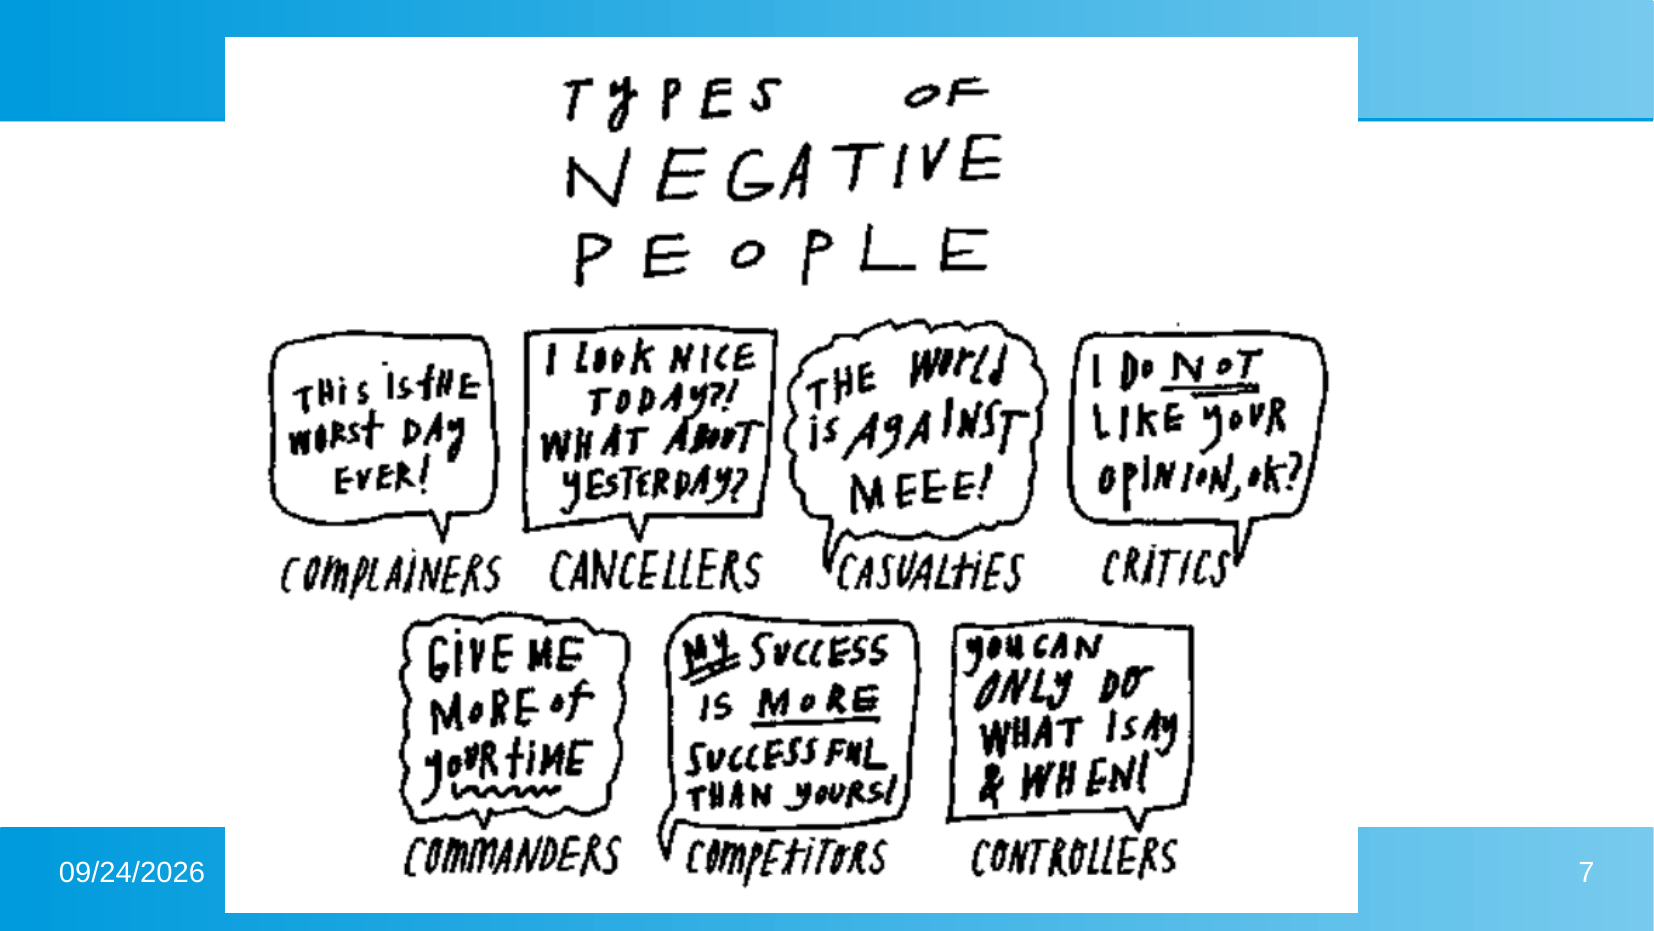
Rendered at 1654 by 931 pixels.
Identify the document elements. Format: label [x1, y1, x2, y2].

picture [225, 37, 1358, 913]
